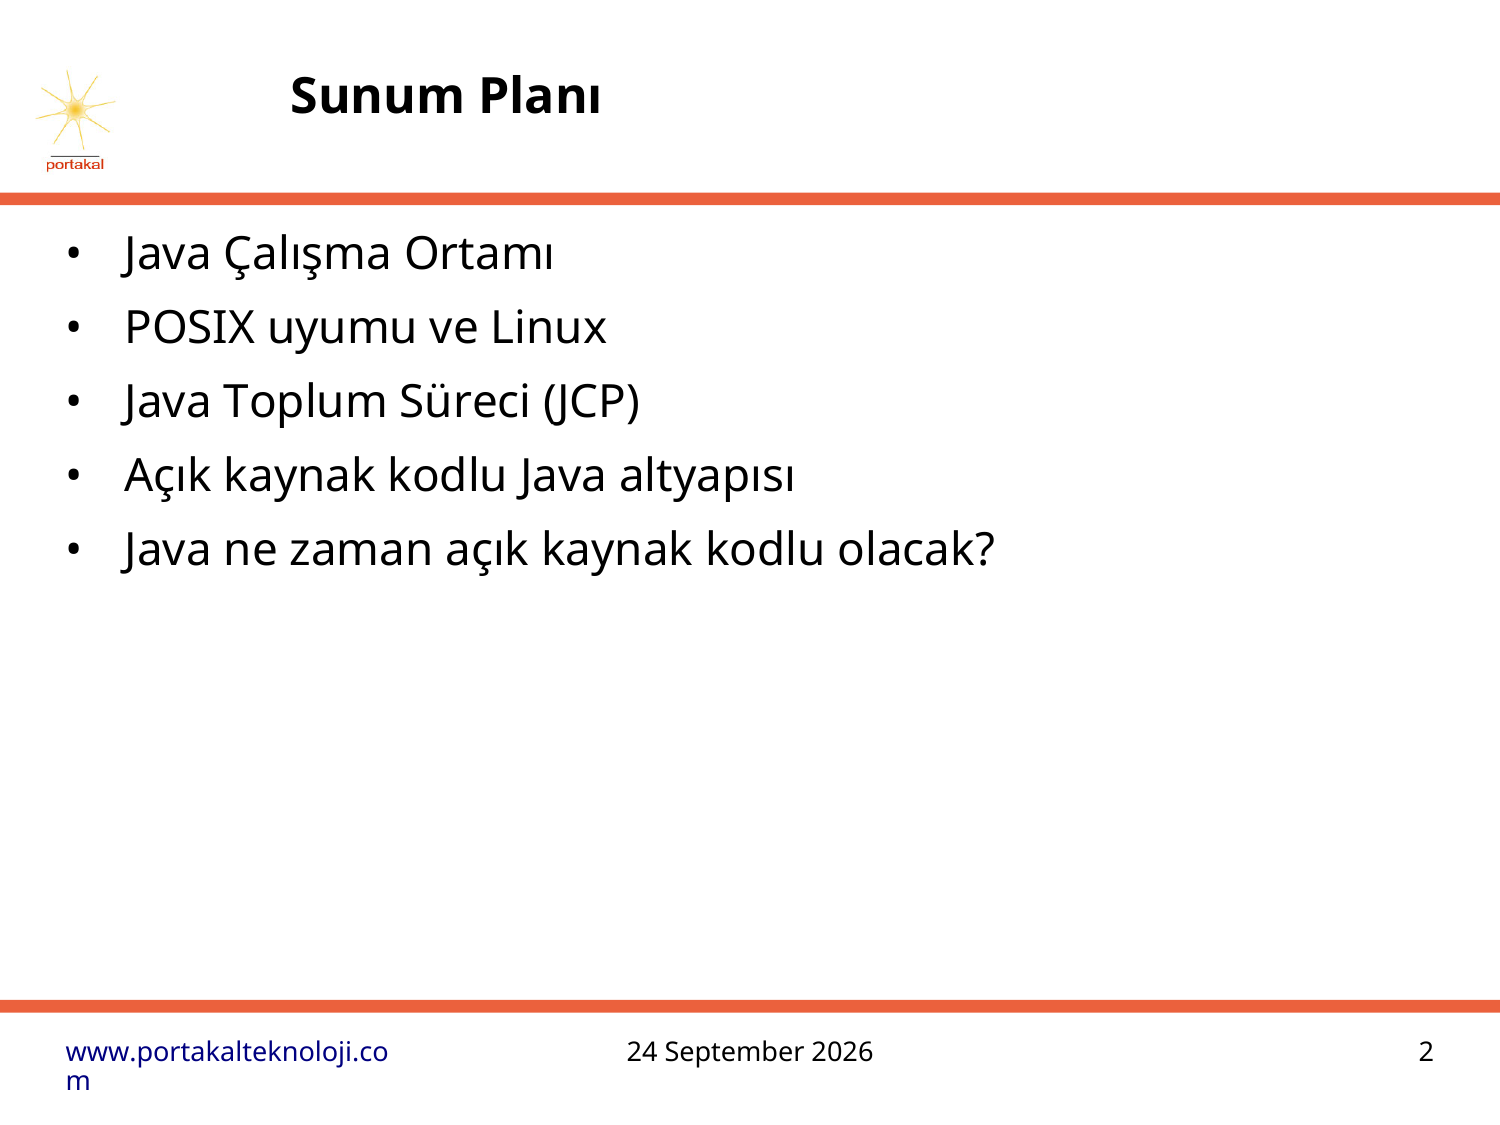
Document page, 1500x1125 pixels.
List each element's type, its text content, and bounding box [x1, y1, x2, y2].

list Java Çalışma Ortamı POSIX uyumu ve Linux Java Toplum Süreci (JCP) Açık kaynak kodlu Java altyapısı Java ne zaman açık kaynak kodlu olacak? [50, 212, 1450, 888]
title Sunum Planı [275, 0, 1450, 188]
picture [29, 5, 120, 184]
